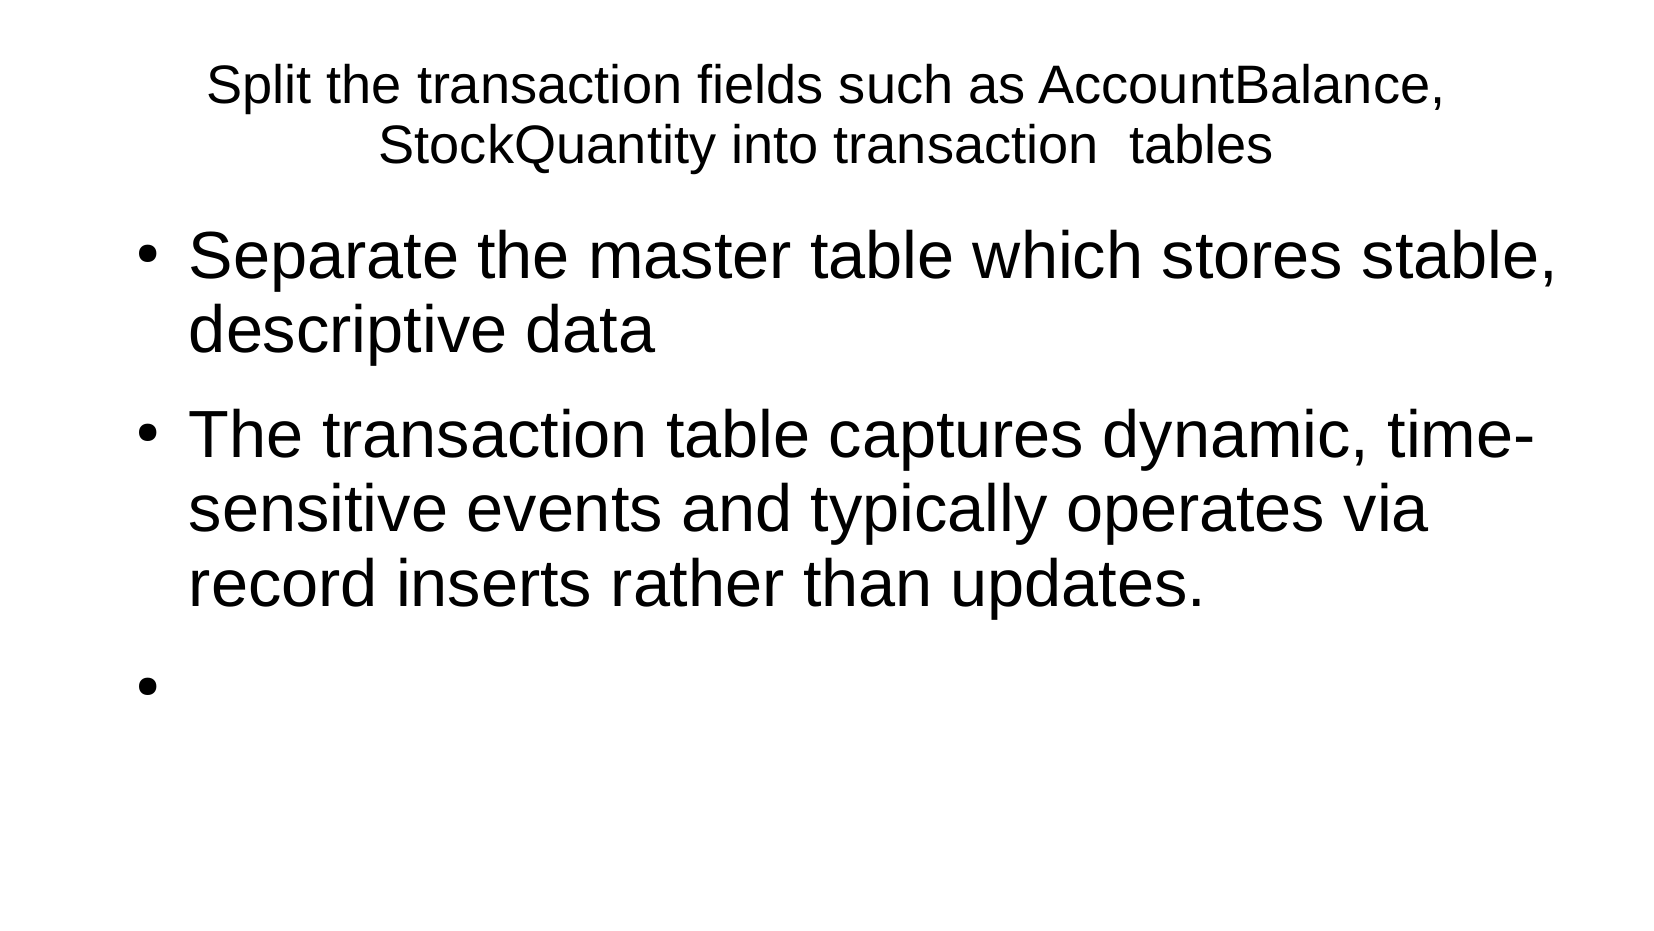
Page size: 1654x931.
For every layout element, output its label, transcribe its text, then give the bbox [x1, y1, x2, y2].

title Split the transaction fields such as AccountBalance, StockQuantity into transaction tables [82, 37, 1571, 193]
list Separate the master table which stores stable, descriptive data The transaction table captures dynamic, time-sensitive events and typically operates via record inserts rather than updates. [118, 217, 1595, 886]
